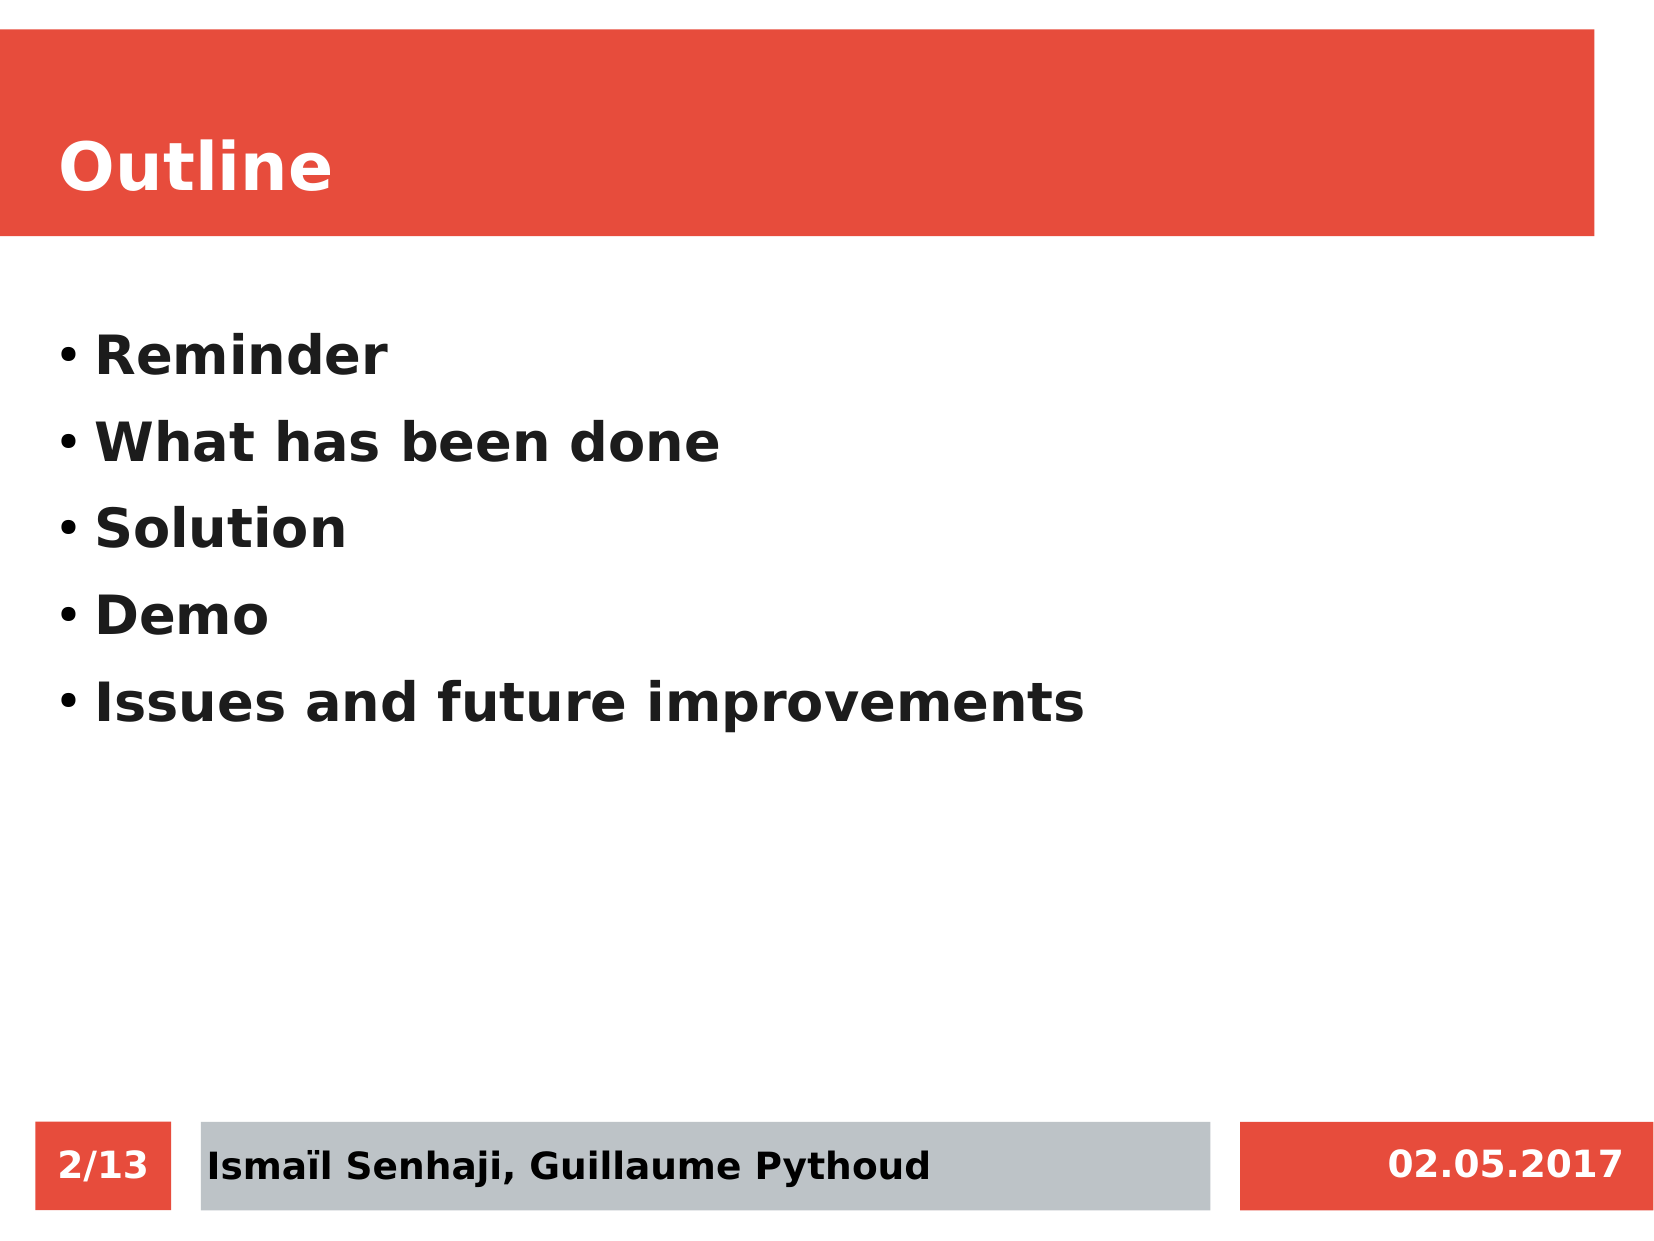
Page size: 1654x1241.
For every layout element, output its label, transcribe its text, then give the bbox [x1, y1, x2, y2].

list Reminder What has been done Solution Demo Issues and future improvements [58, 324, 1565, 1093]
title Outline [58, 58, 1595, 207]
